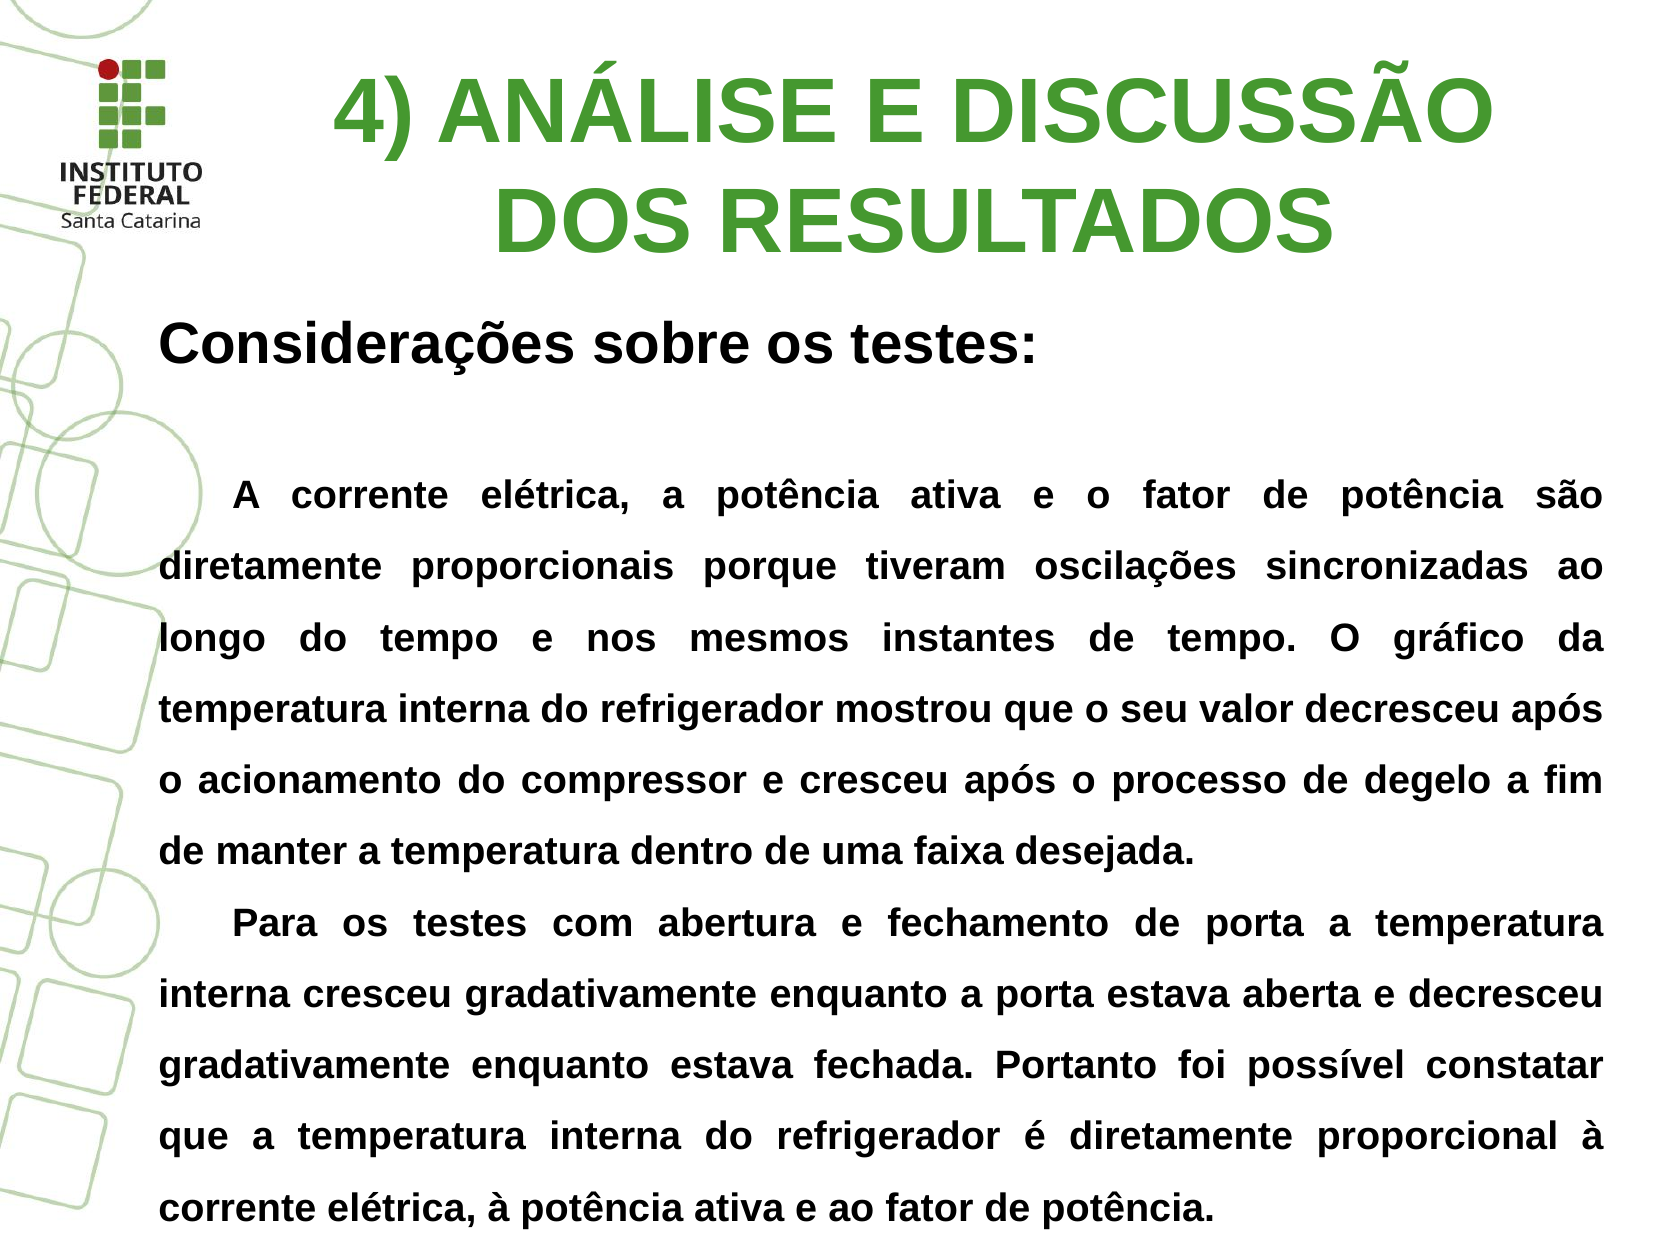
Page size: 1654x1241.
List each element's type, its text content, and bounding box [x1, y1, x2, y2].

picture [0, 0, 1654, 1241]
list Considerações sobre os testes: A corrente elétrica, a potência ativa e o fator de potência são diretamente proporcionais porque tiveram oscilações sincronizadas ao longo do tempo e nos mesmos instantes de tempo. O gráfico da temperatura interna do refrigerador mostrou que o seu valor decresceu após o acionamento do compressor e cresceu após o processo de degelo a fim de manter a temperatura dentro de uma faixa desejada. Para os testes com abertura e fechamento de porta a temperatura interna cresceu gradativamente enquanto a porta estava aberta e decresceu gradativamente enquanto estava fechada. Portanto foi possível constatar que a temperatura interna do refrigerador é diretamente proporcional à corrente elétrica, à potência ativa e ao fator de potência. [158, 255, 1606, 1169]
title 4) ANÁLISE E DISCUSSÃO DOS RESULTADOS [259, 50, 1571, 255]
